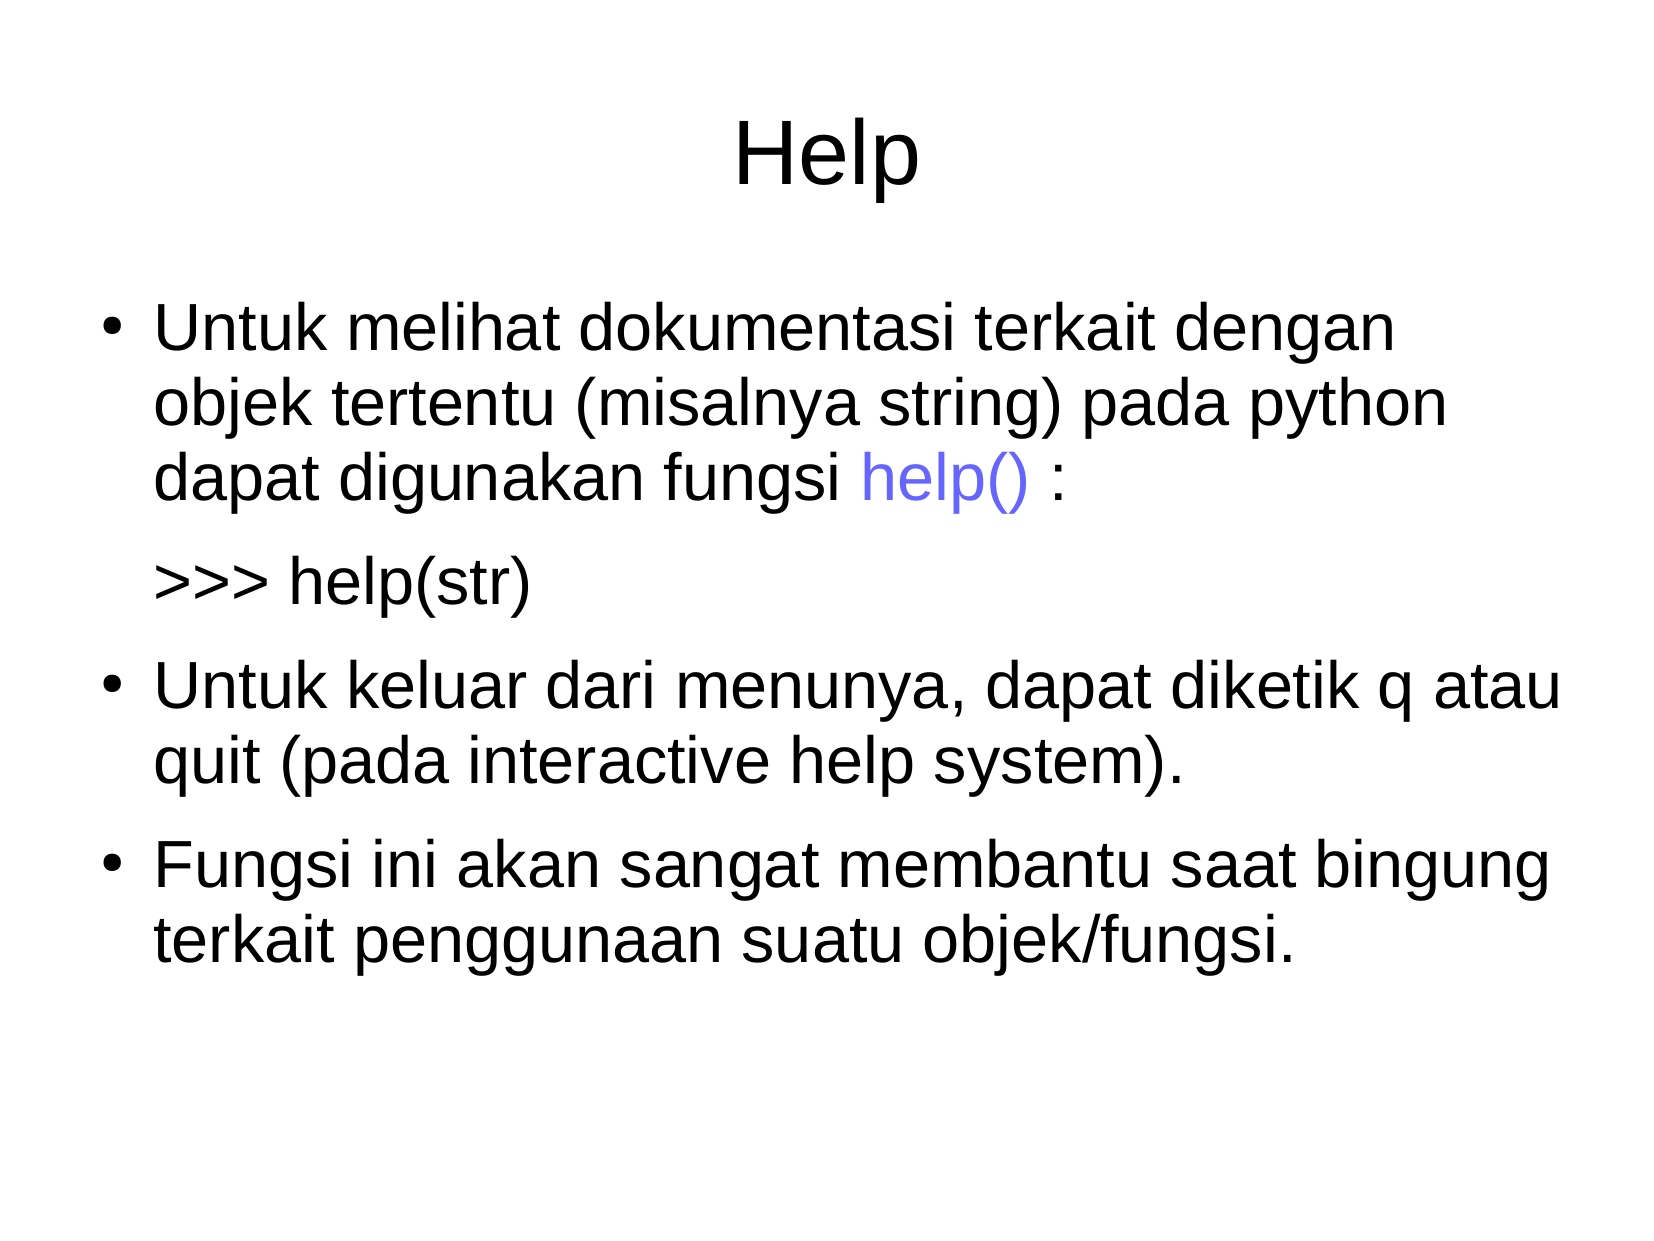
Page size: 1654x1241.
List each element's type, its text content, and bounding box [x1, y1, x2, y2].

title Help [82, 49, 1571, 257]
list Untuk melihat dokumentasi terkait dengan objek tertentu (misalnya string) pada python dapat digunakan fungsi help() : >>> help(str) Untuk keluar dari menunya, dapat diketik q atau quit (pada interactive help system). Fungsi ini akan sangat membantu saat bingung terkait penggunaan suatu objek/fungsi. [82, 290, 1571, 1010]
